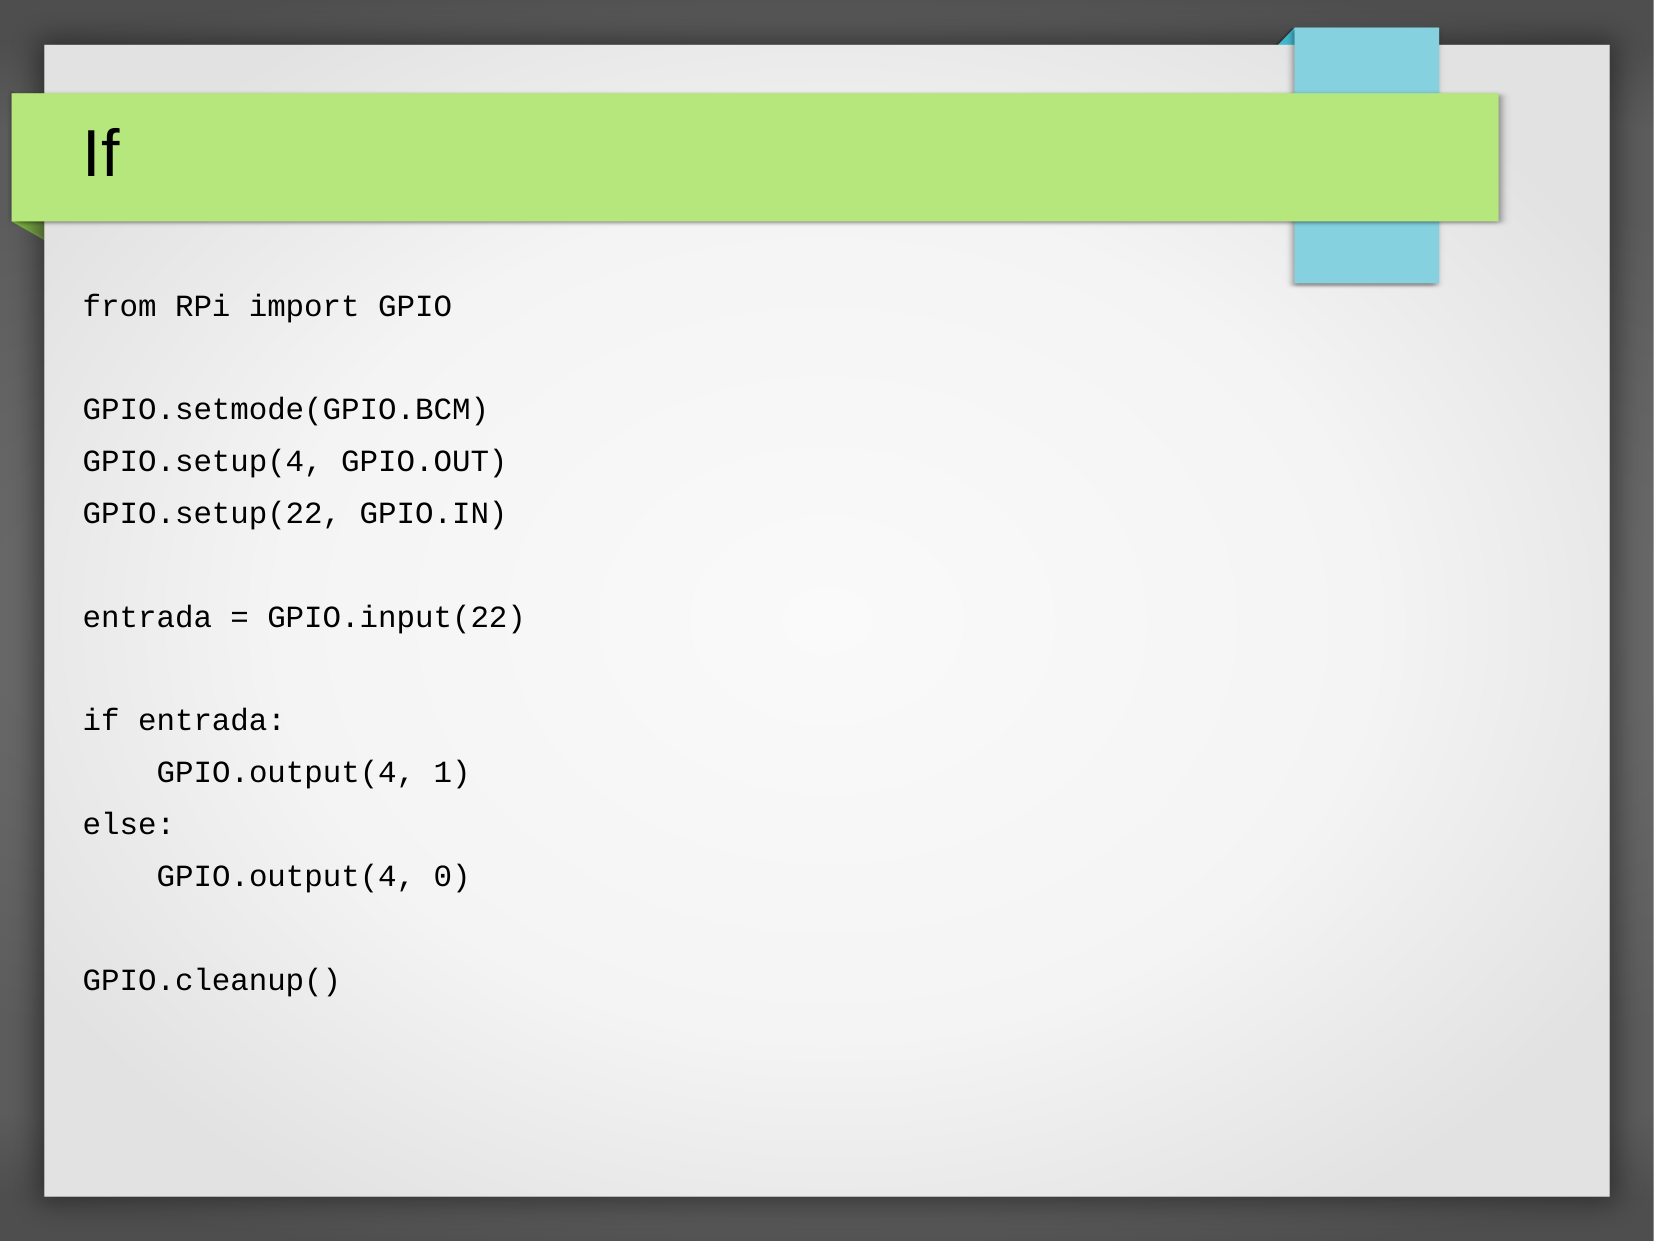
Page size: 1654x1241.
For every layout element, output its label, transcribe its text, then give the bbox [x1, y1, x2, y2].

title If [82, 49, 1571, 257]
picture [0, 0, 1654, 1241]
list from RPi import GPIO GPIO.setmode(GPIO.BCM) GPIO.setup(4, GPIO.OUT) GPIO.setup(22, GPIO.IN) entrada = GPIO.input(22) if entrada: GPIO.output(4, 1) else: GPIO.output(4, 0) GPIO.cleanup() [82, 290, 1571, 1010]
